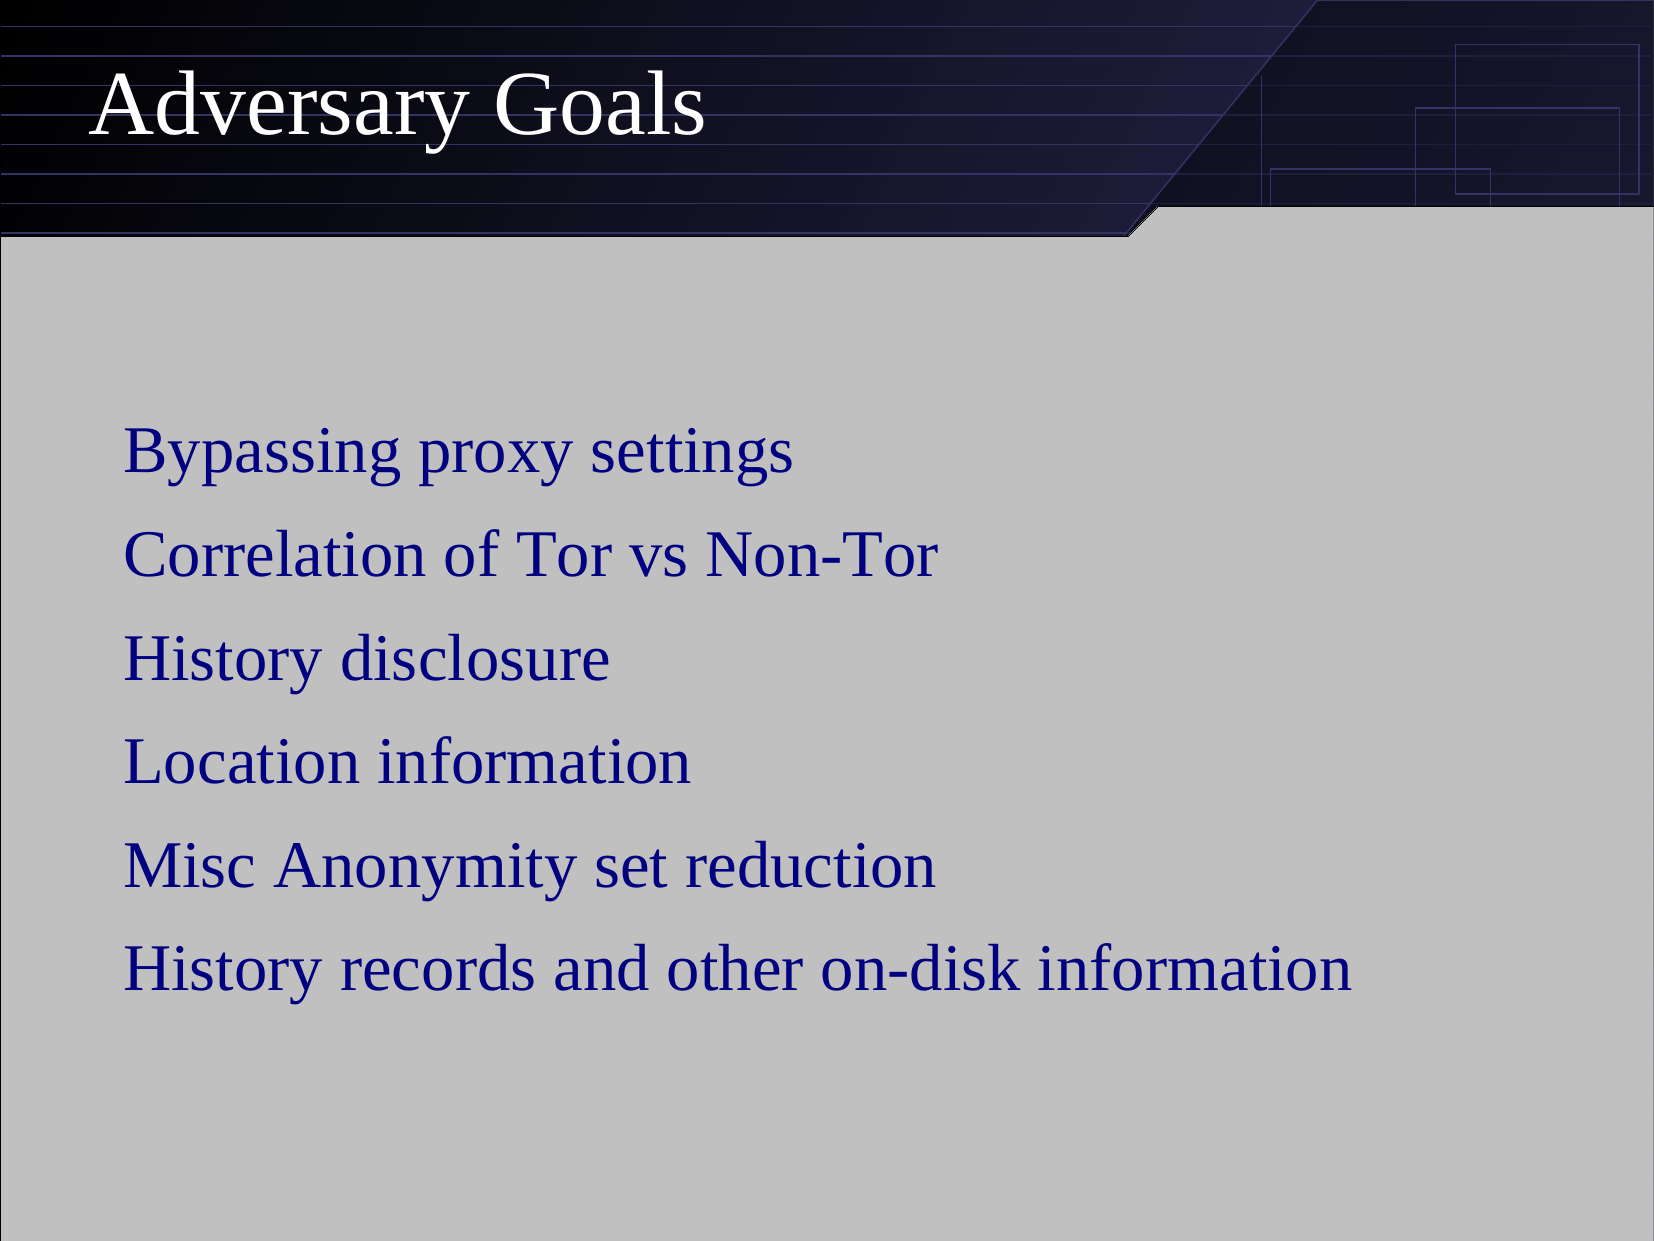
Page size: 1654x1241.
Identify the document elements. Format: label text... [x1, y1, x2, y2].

title Adversary Goals [88, 0, 1501, 208]
list Bypassing proxy settings Correlation of Tor vs Non-Tor History disclosure Location information Misc Anonymity set reduction History records and other on-disk information [123, 413, 1536, 1052]
